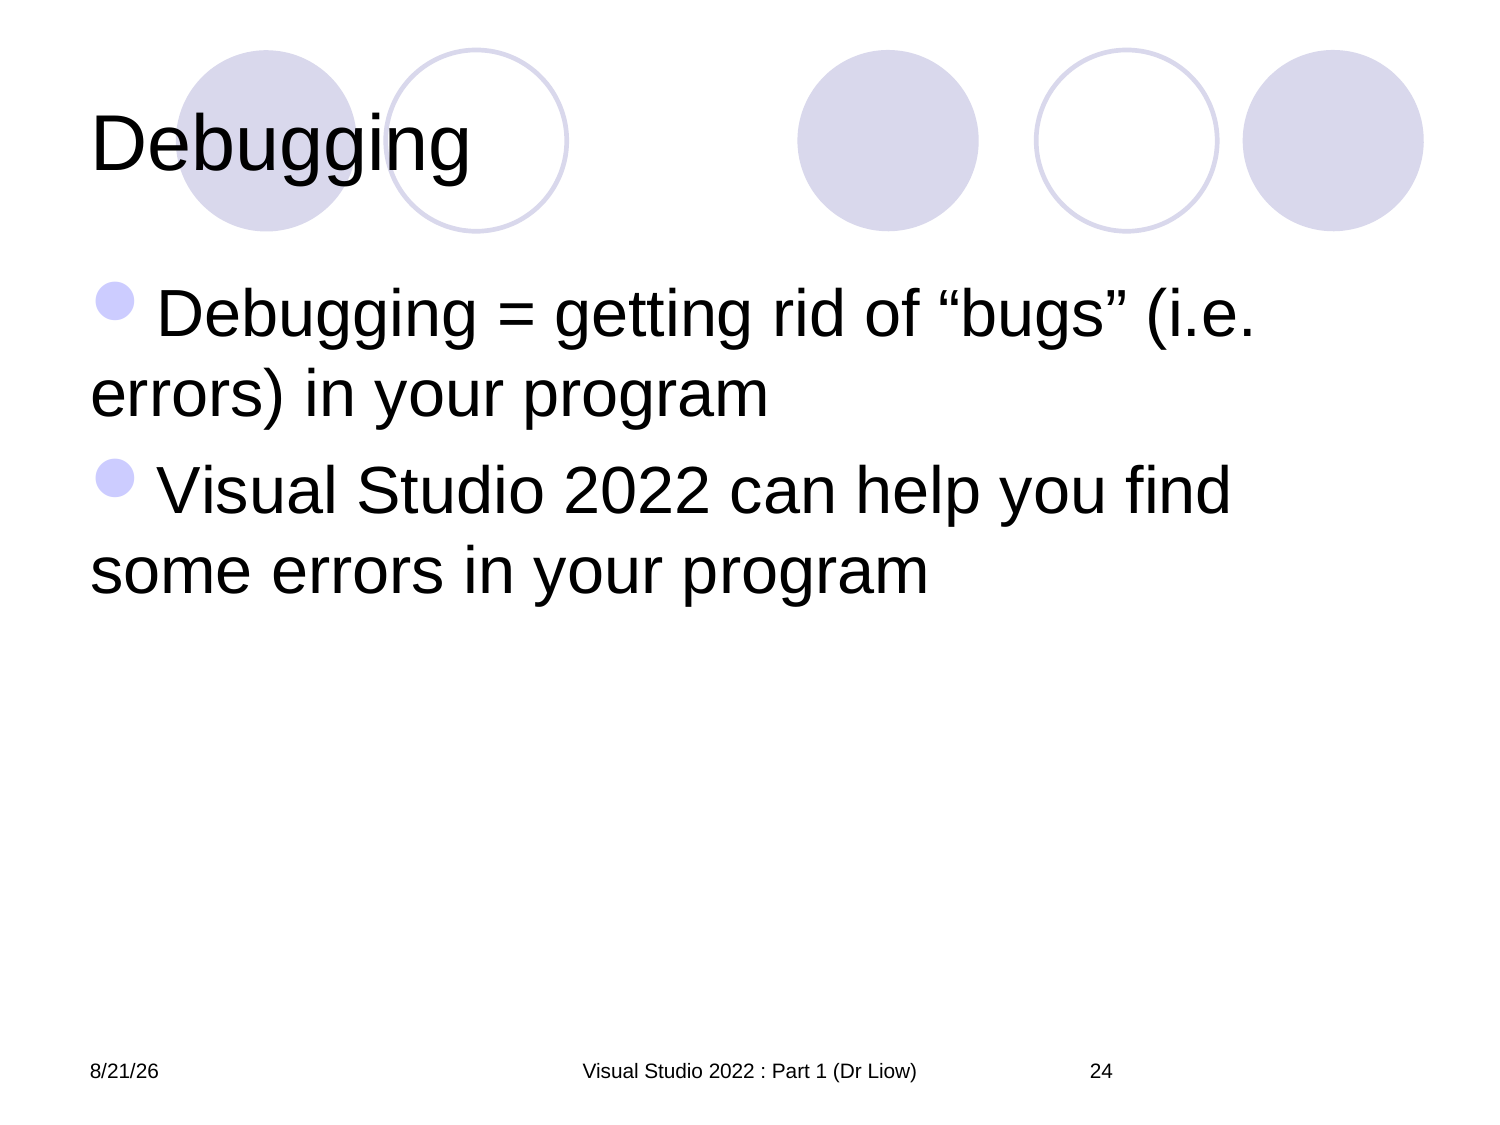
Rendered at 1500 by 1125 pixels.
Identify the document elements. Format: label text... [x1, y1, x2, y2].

text_box 1/11/22 [74, 1049, 426, 1101]
title Debugging [75, 45, 1426, 233]
text_box Visual Studio 2022 : Part 1 (Dr Liow) [512, 1049, 988, 1101]
text_box <number> [1074, 1049, 1426, 1101]
list Debugging = getting rid of “bugs” (i.e. errors) in your program Visual Studio 2022 can help you find some errors in your program [75, 262, 1426, 618]
